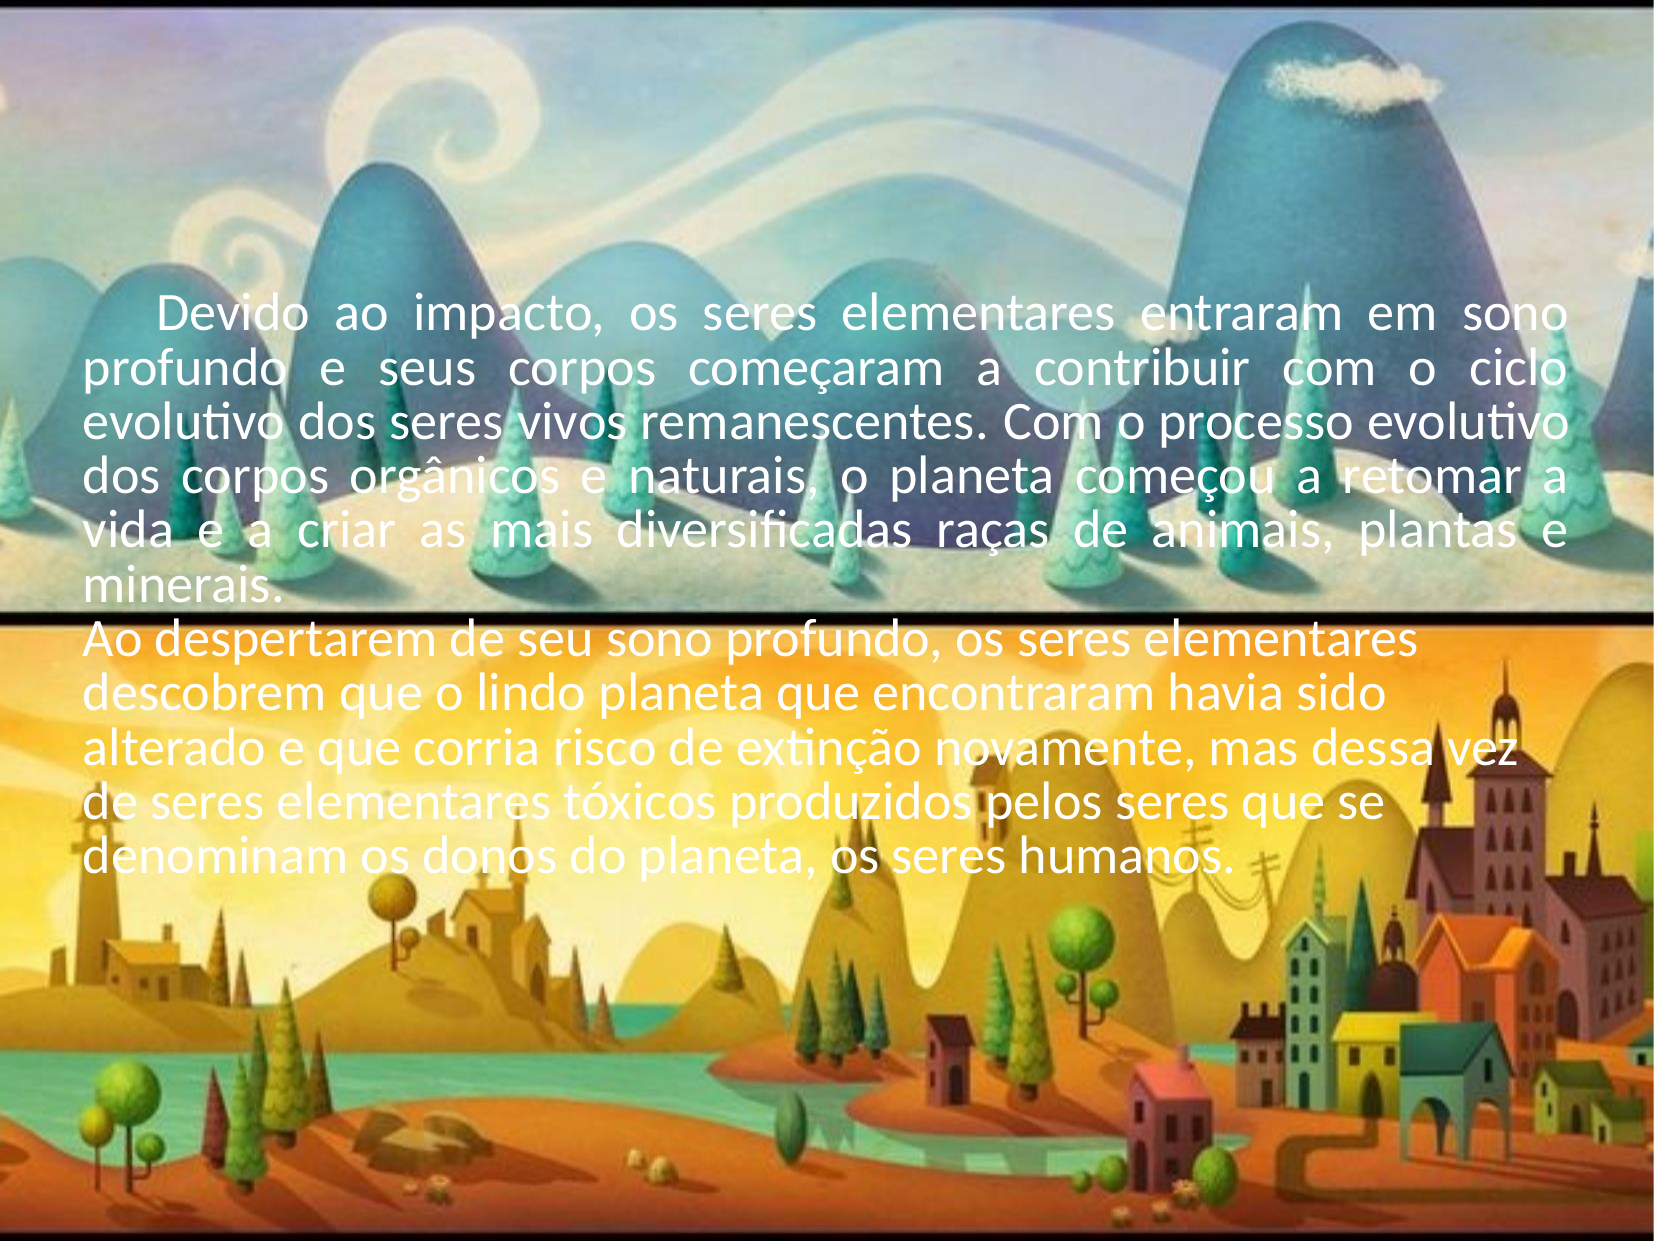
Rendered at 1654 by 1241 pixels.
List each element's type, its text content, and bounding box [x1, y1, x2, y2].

picture [0, 0, 1654, 1241]
list Devido ao impacto, os seres elementares entraram em sono profundo e seus corpos começaram a contribuir com o ciclo evolutivo dos seres vivos remanescentes. Com o processo evolutivo dos corpos orgânicos e naturais, o planeta começou a retomar a vida e a criar as mais diversificadas raças de animais, plantas e minerais. Ao despertarem de seu sono profundo, os seres elementares descobrem que o lindo planeta que encontraram havia sido alterado e que corria risco de extinção novamente, mas dessa vez de seres elementares tóxicos produzidos pelos seres que se denominam os donos do planeta, os seres humanos. [82, 290, 1571, 1068]
